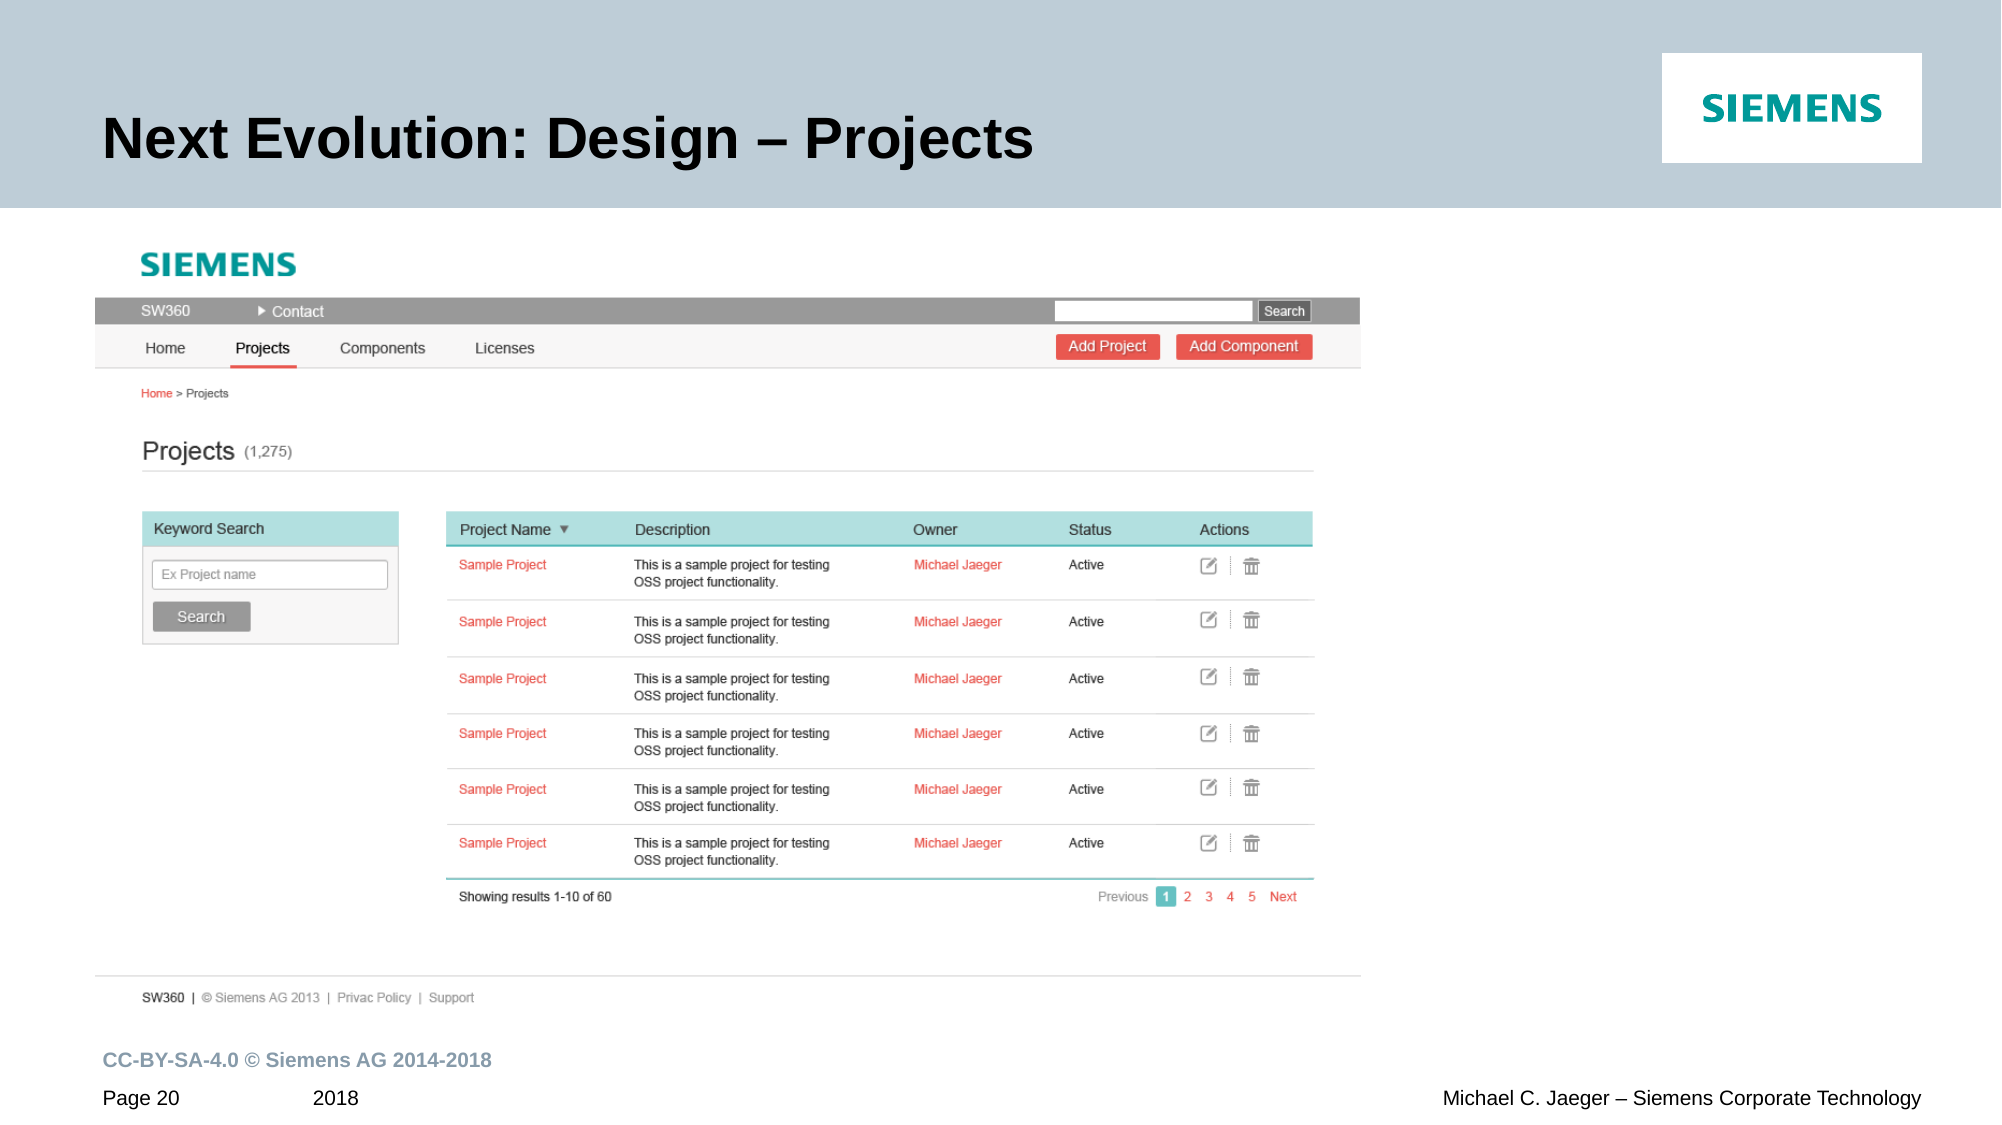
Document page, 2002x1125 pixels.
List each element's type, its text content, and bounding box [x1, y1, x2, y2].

text_box Next Evolution: Design – Projects [0, 0, 2001, 208]
picture [95, 231, 1361, 1027]
